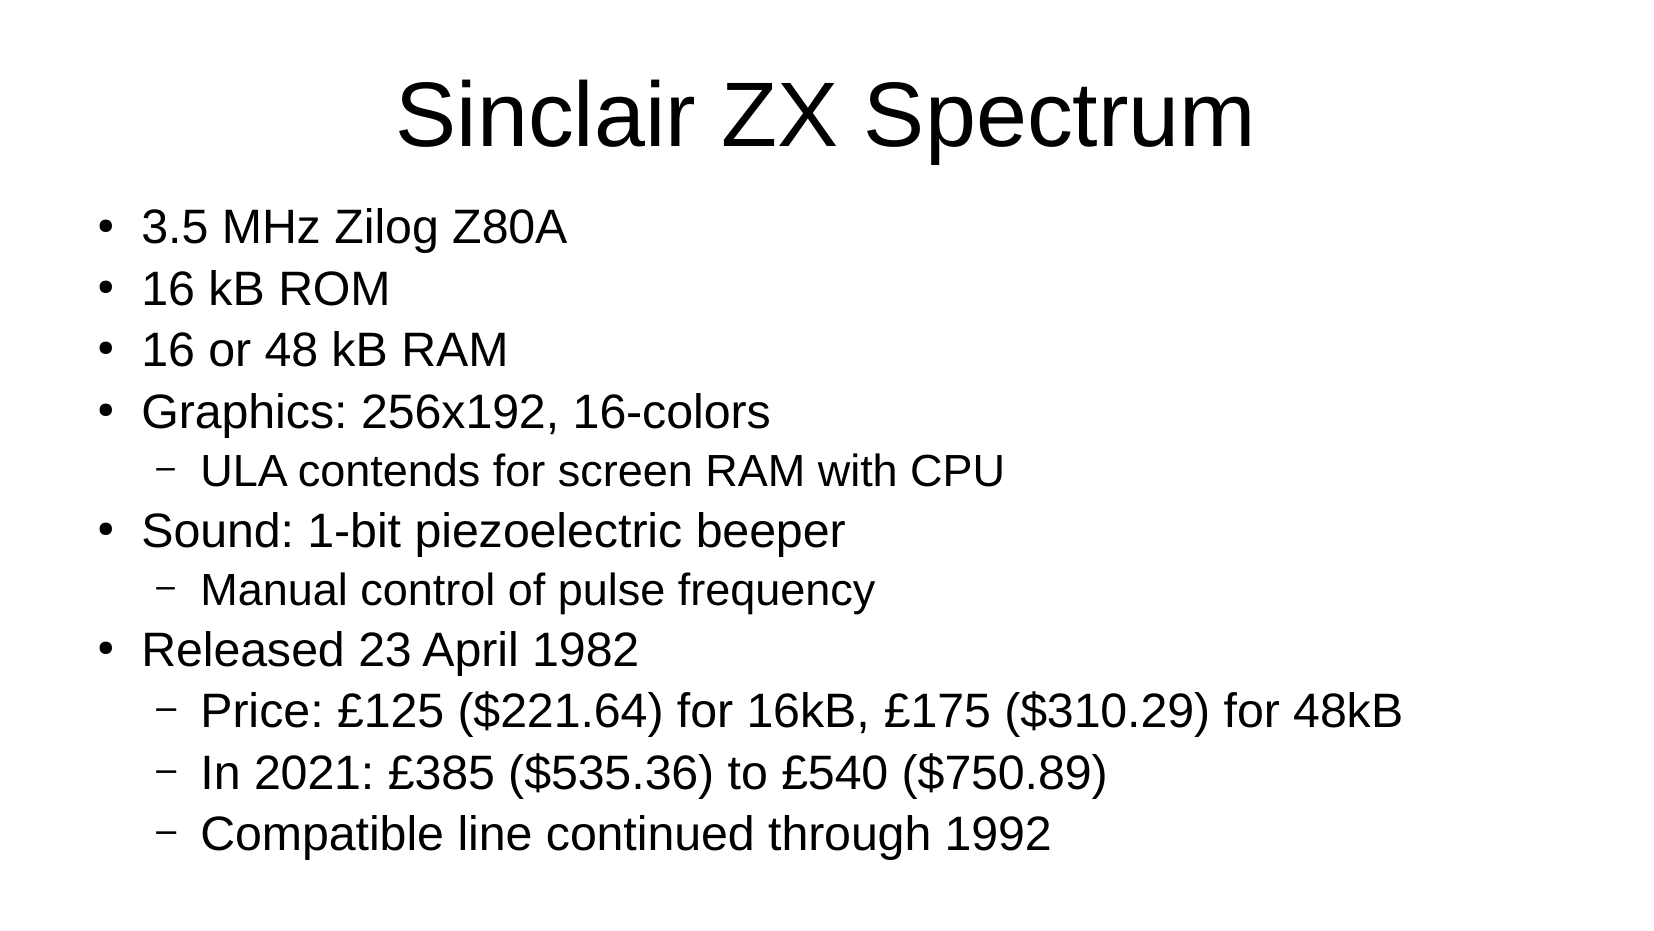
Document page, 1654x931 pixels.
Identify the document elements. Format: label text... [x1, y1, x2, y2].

list 3.5 MHz Zilog Z80A 16 kB ROM 16 or 48 kB RAM Graphics: 256x192, 16-colors ULA contends for screen RAM with CPU Sound: 1-bit piezoelectric beeper Manual control of pulse frequency Released 23 April 1982 Price: £125 ($221.64) for 16kB, £175 ($310.29) for 48kB In 2021: £385 ($535.36) to £540 ($750.89) Compatible line continued through 1992 [82, 199, 1571, 868]
title Sinclair ZX Spectrum [82, 37, 1571, 193]
